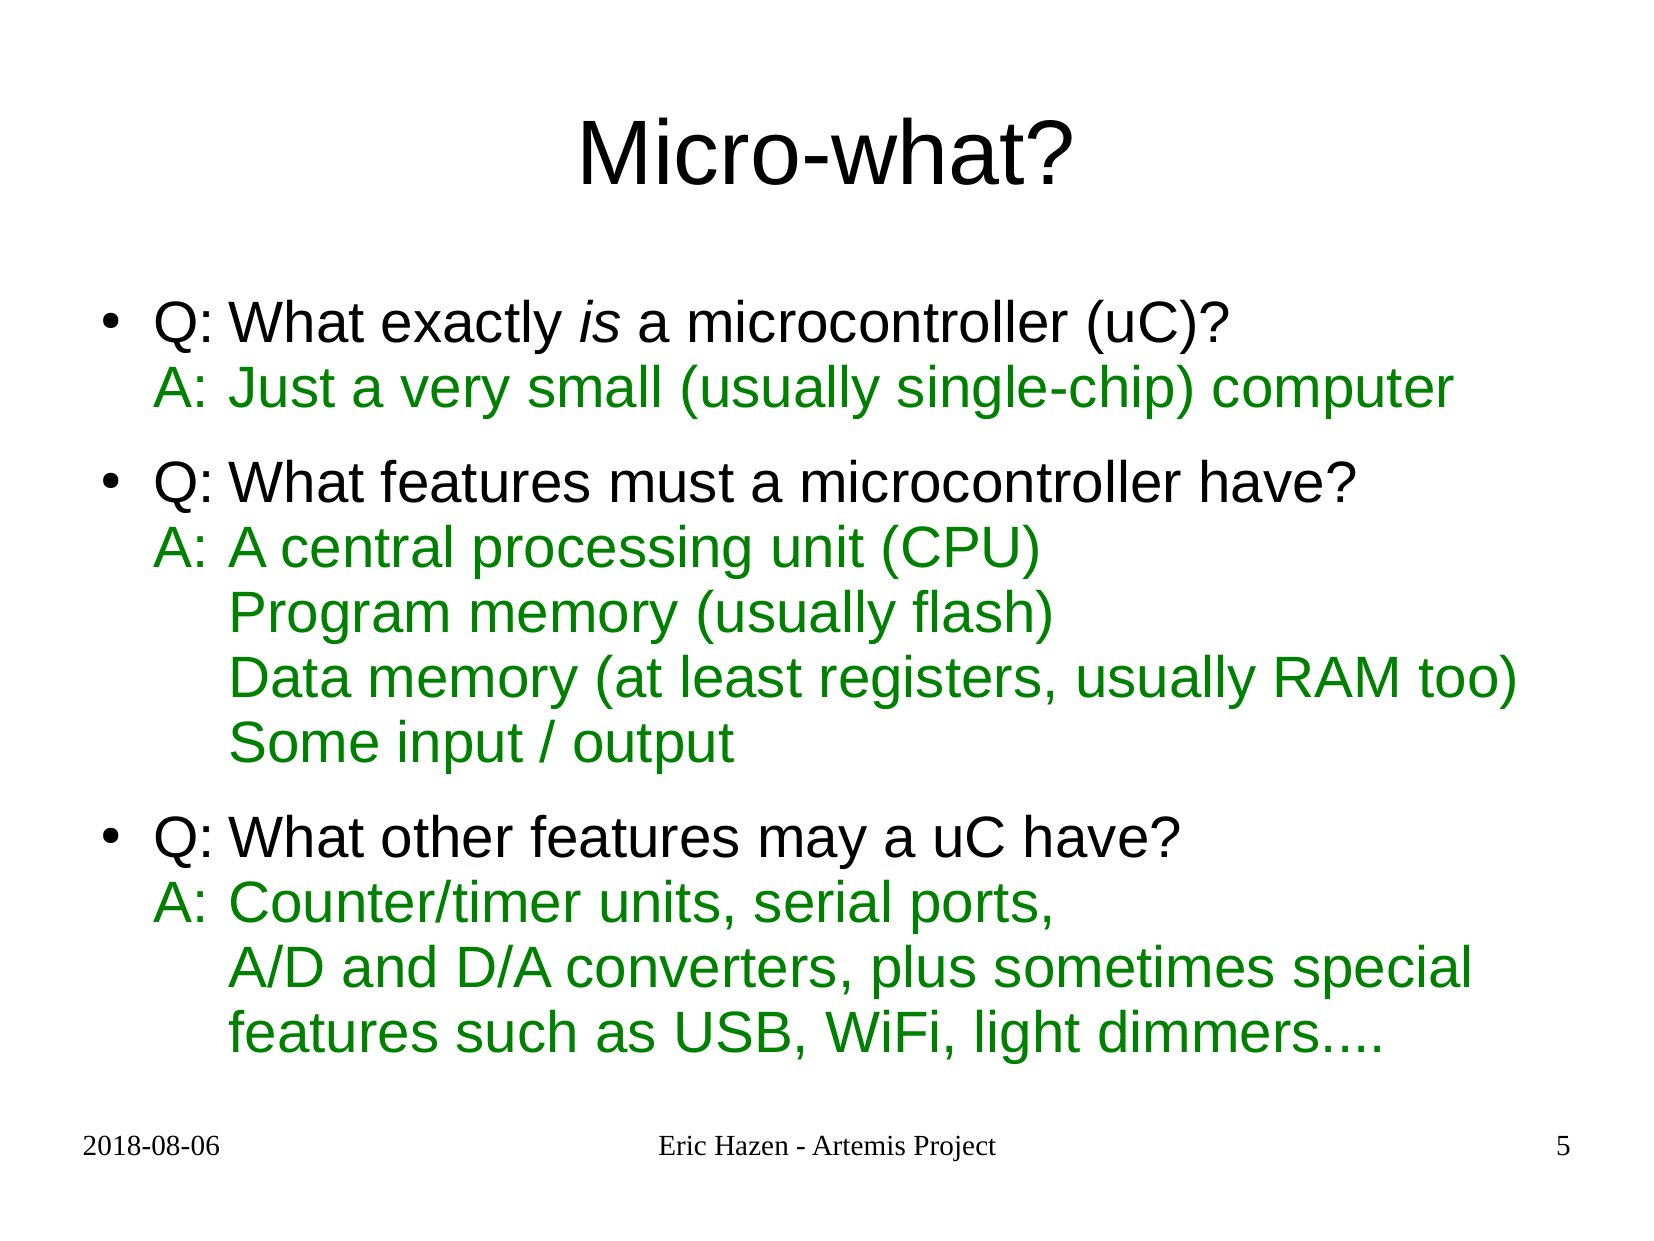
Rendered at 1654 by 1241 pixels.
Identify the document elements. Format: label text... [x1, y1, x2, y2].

title Micro-what? [82, 49, 1571, 257]
list Q: What exactly is a microcontroller (uC)? A: Just a very small (usually single-chip) computer Q: What features must a microcontroller have? A: A central processing unit (CPU) Program memory (usually flash) Data memory (at least registers, usually RAM too) Some input / output Q: What other features may a uC have? A: Counter/timer units, serial ports, A/D and D/A converters, plus sometimes special features such as USB, WiFi, light dimmers.... [82, 290, 1571, 1065]
